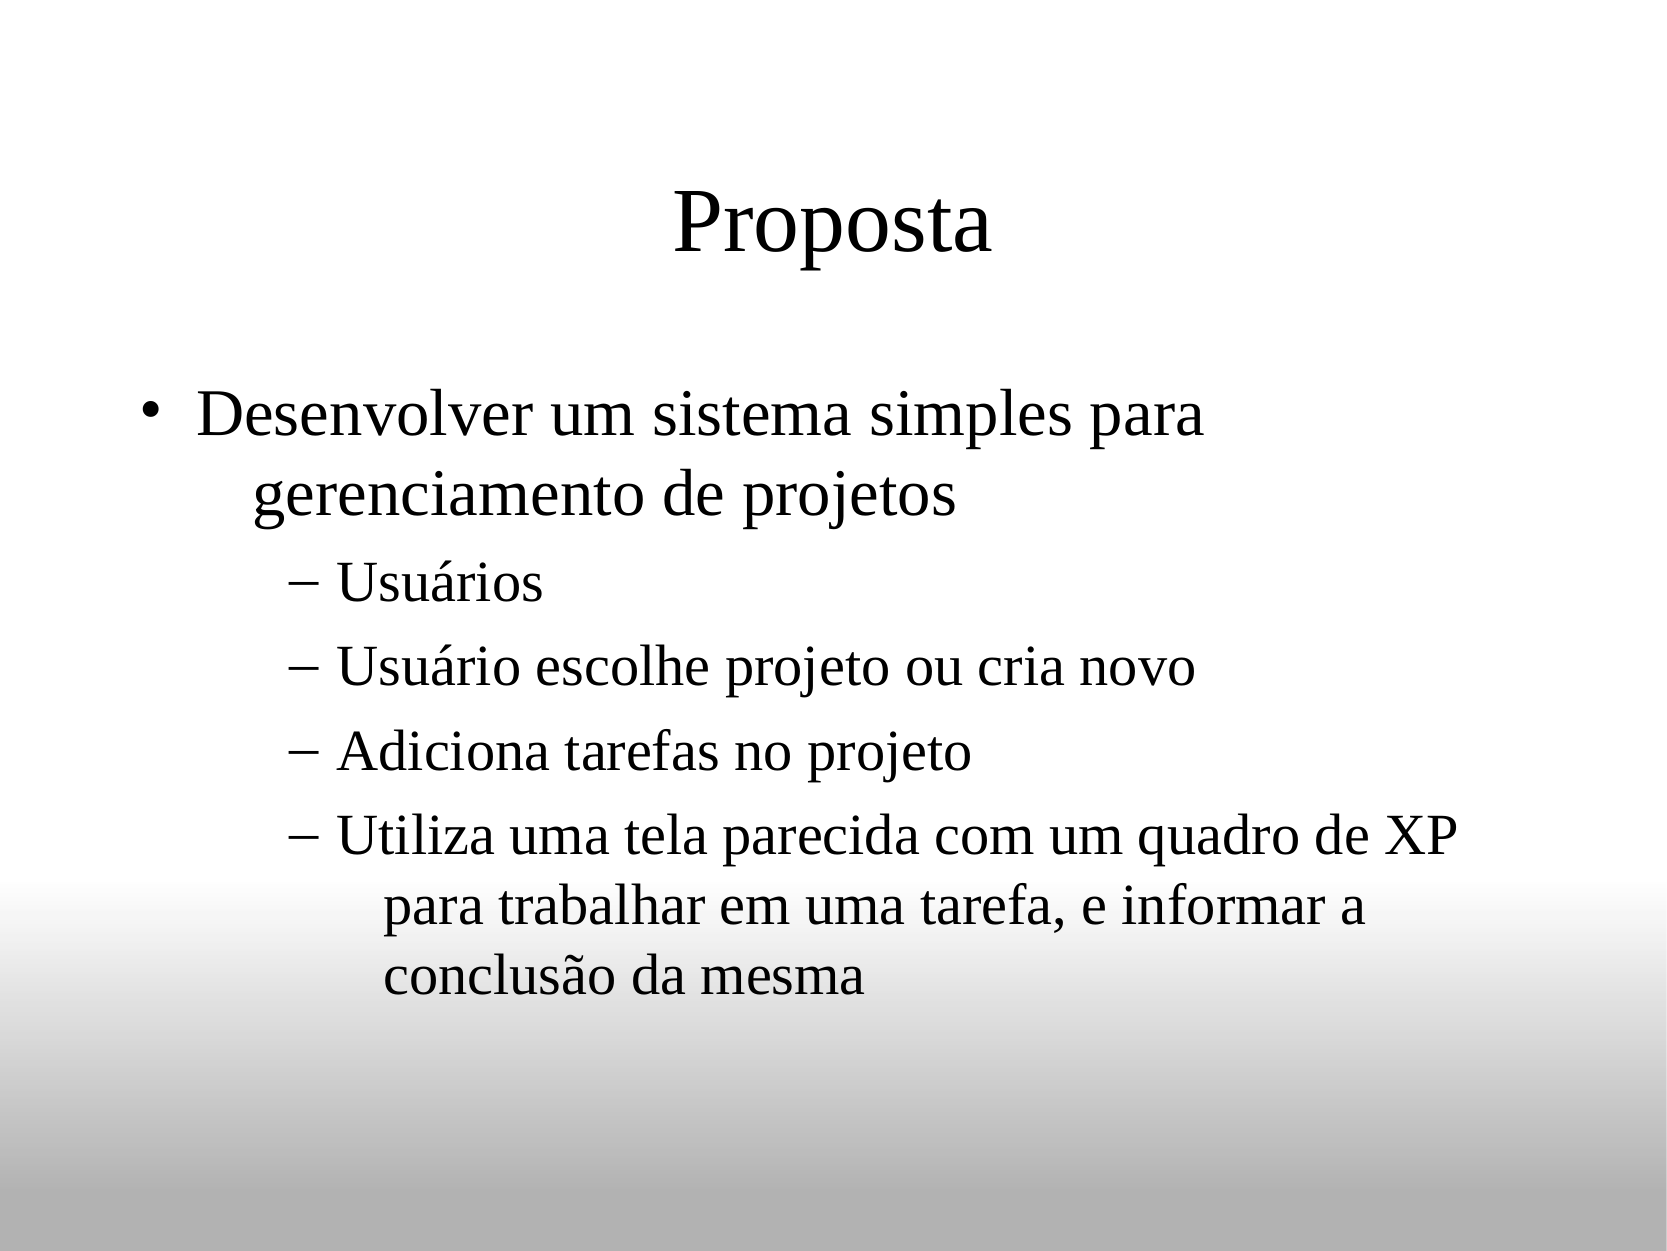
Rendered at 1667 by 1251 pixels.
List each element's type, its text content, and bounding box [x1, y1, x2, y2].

picture [0, 0, 1667, 1251]
list Desenvolver um sistema simples para gerenciamento de projetos Usuários Usuário escolhe projeto ou cria novo Adiciona tarefas no projeto Utiliza uma tela parecida com um quadro de XP para trabalhar em uma tarefa, e informar a conclusão da mesma [125, 360, 1542, 1112]
title Proposta [125, 97, 1542, 333]
